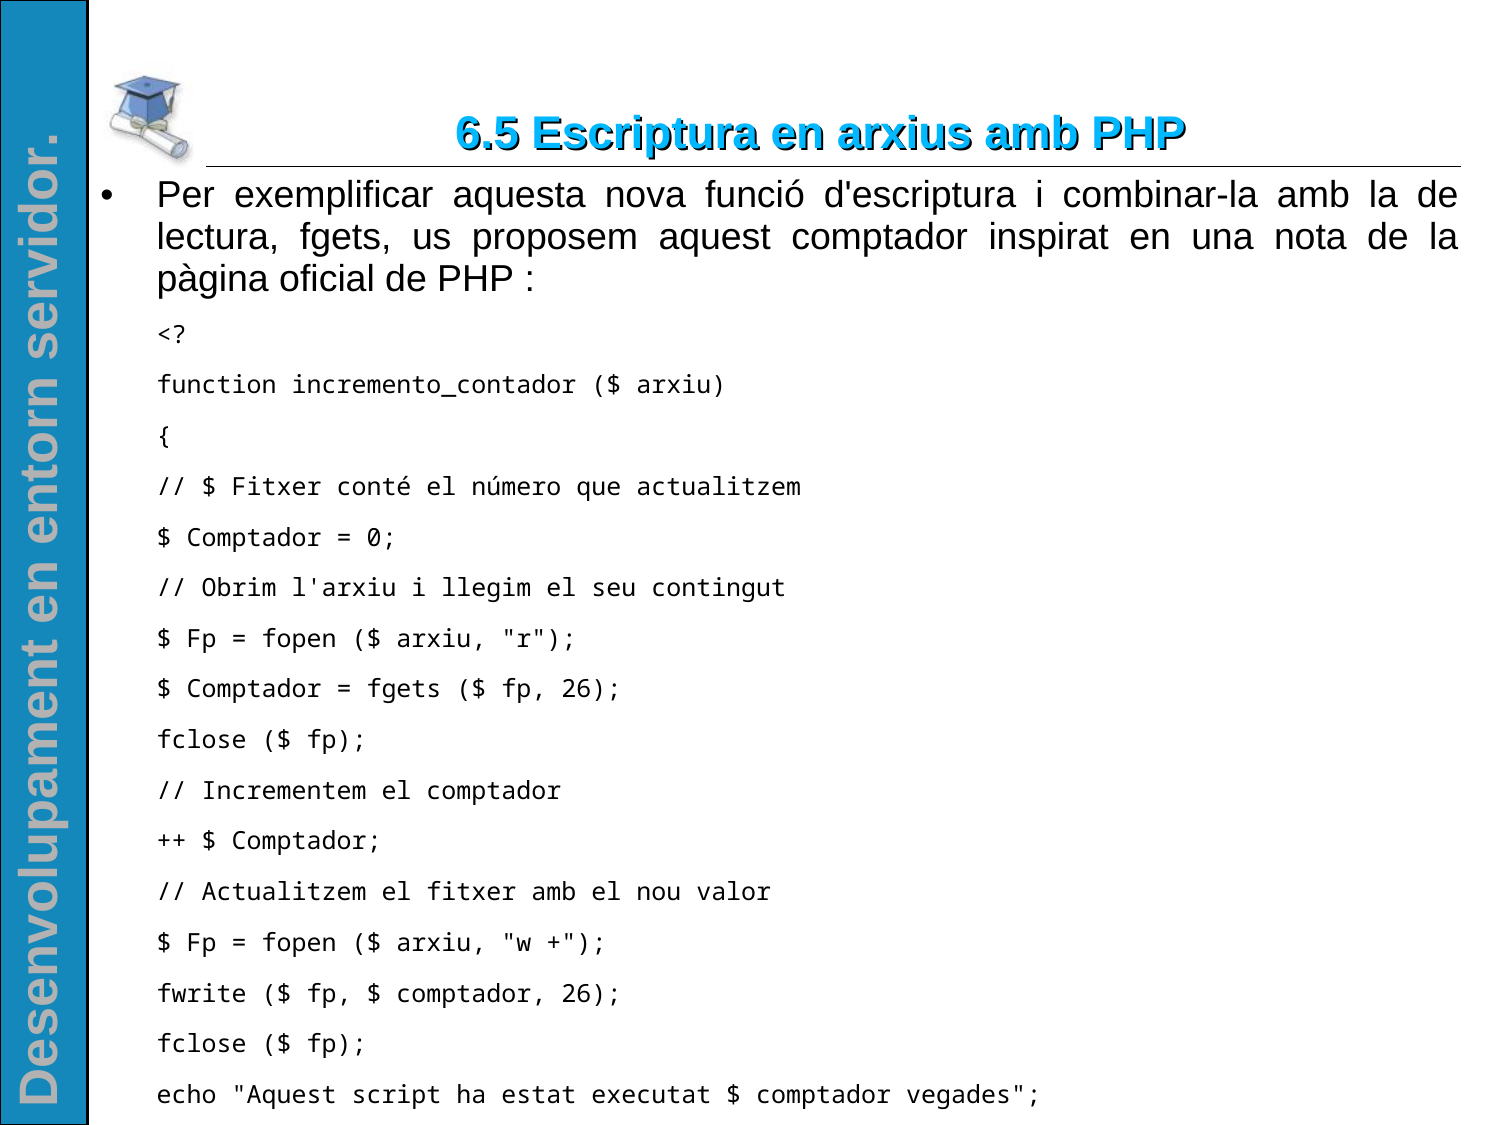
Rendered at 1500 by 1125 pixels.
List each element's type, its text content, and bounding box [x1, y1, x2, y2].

title 6.5 Escriptura en arxius amb PHP [206, 95, 1447, 170]
picture [93, 61, 206, 174]
list Per exemplificar aquesta nova funció d'escriptura i combinar-la amb la de lectura, fgets, us proposem aquest comptador inspirat en una nota de la pàgina oficial de PHP : <? function incremento_contador ($ arxiu) { // $ Fitxer conté el número que actualitzem $ Comptador = 0; // Obrim l'arxiu i llegim el seu contingut $ Fp = fopen ($ arxiu, "r"); $ Comptador = fgets ($ fp, 26); fclose ($ fp); // Incrementem el comptador ++ $ Comptador; // Actualitzem el fitxer amb el nou valor $ Fp = fopen ($ arxiu, "w +"); fwrite ($ fp, $ comptador, 26); fclose ($ fp); echo "Aquest script ha estat executat $ comptador vegades"; } ?> [100, 173, 1459, 1122]
